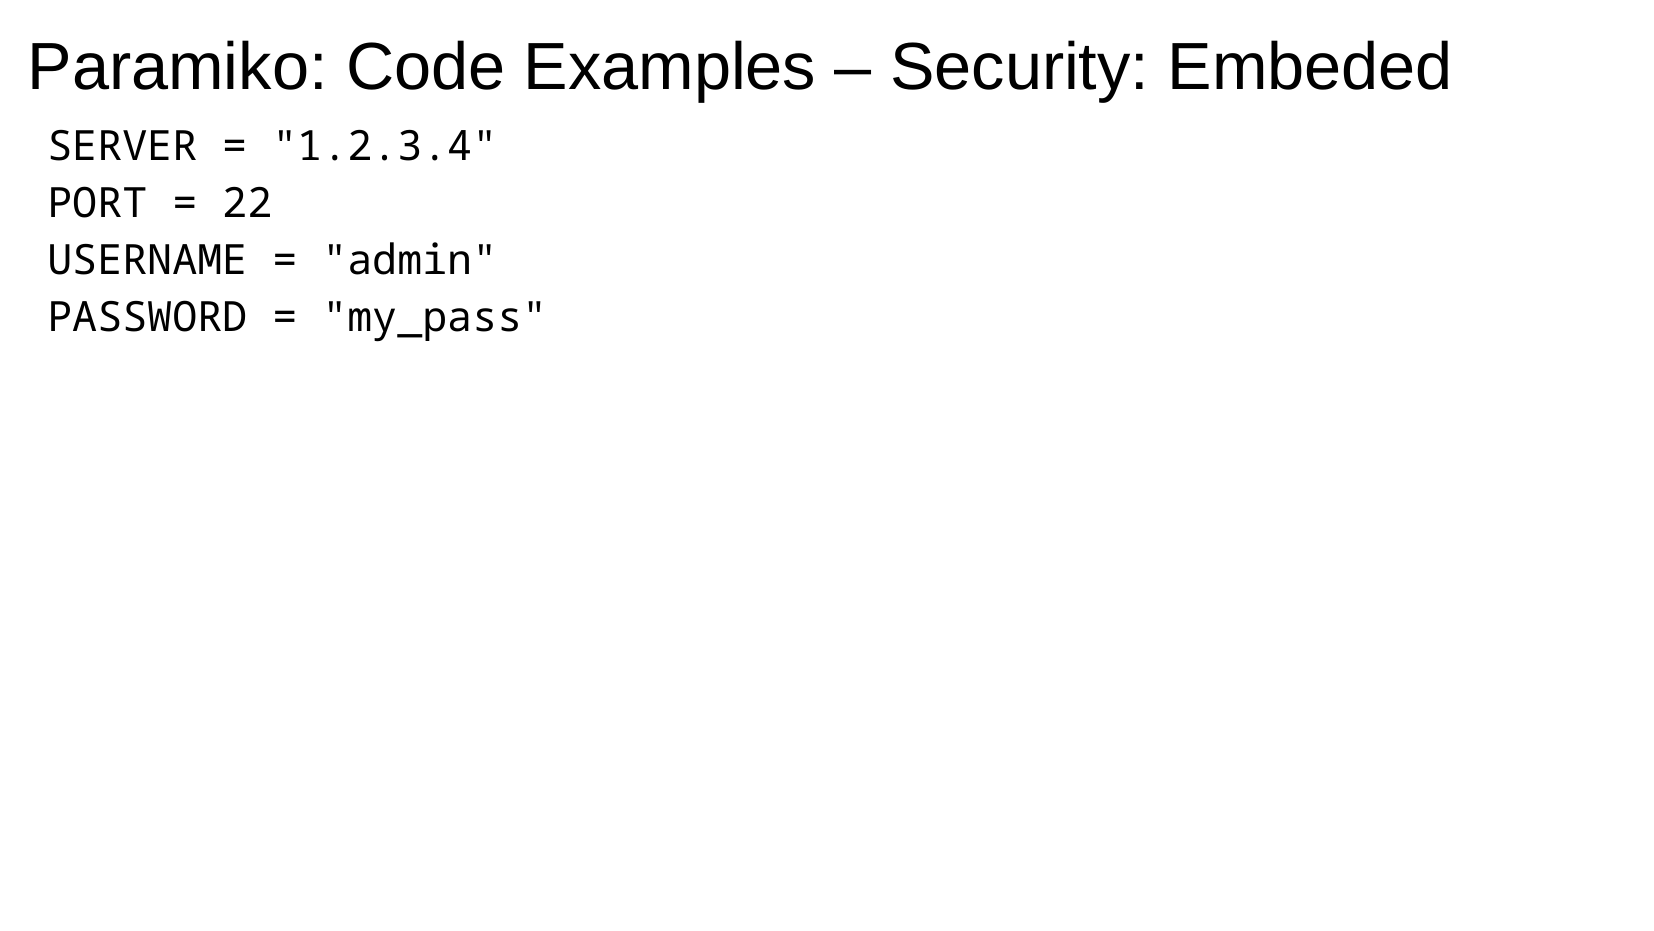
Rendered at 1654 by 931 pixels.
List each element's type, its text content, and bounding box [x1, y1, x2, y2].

title Paramiko: Code Examples – Security: Embeded [27, 28, 1619, 104]
subtitle SERVER = "1.2.3.4" PORT = 22 USERNAME = "admin" PASSWORD = "my_pass" [47, 116, 1619, 656]
